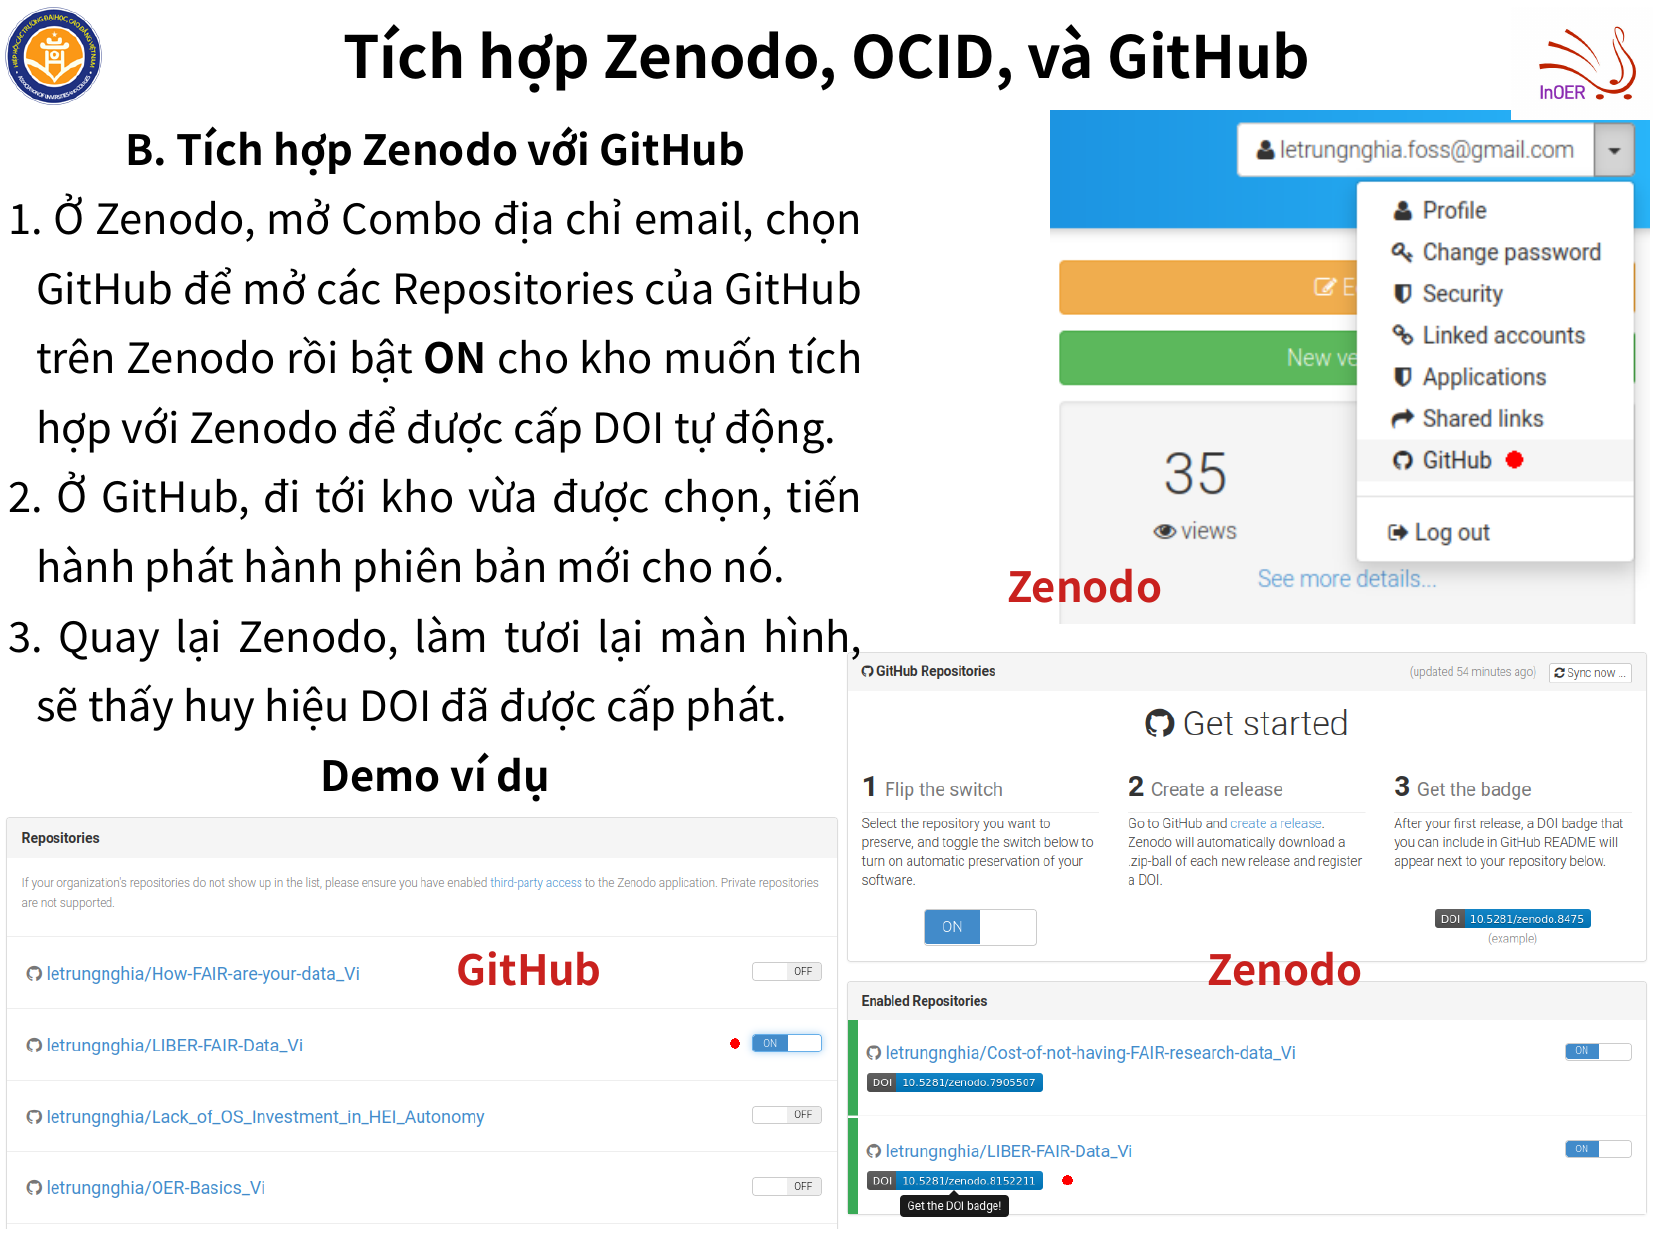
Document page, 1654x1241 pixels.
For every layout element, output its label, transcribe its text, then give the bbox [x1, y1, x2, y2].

text_box Zenodo [1177, 930, 1394, 1006]
picture [1050, 7, 1653, 624]
title Tích hợp Zenodo, OCID, và GitHub [107, 11, 1571, 96]
text_box GitHub [421, 930, 638, 1006]
picture [1, 648, 1653, 1229]
picture [1, 5, 107, 107]
text_box Zenodo [976, 546, 1193, 622]
text_box B. Tích hợp Zenodo với GitHub 1. Ở Zenodo, mở Combo địa chỉ email, chọn GitHub để mở các Repositories của GitHub trên Zenodo rồi bật ON cho kho muốn tích hợp với Zenodo để được cấp DOI tự động. 2. Ở GitHub, đi tới kho vừa được chọn, tiến hành phát hành phiên bản mới cho nó. 3. Quay lại Zenodo, làm tươi lại màn hình, sẽ thấy huy hiệu DOI đã được cấp phát. Demo ví dụ [8, 107, 863, 814]
